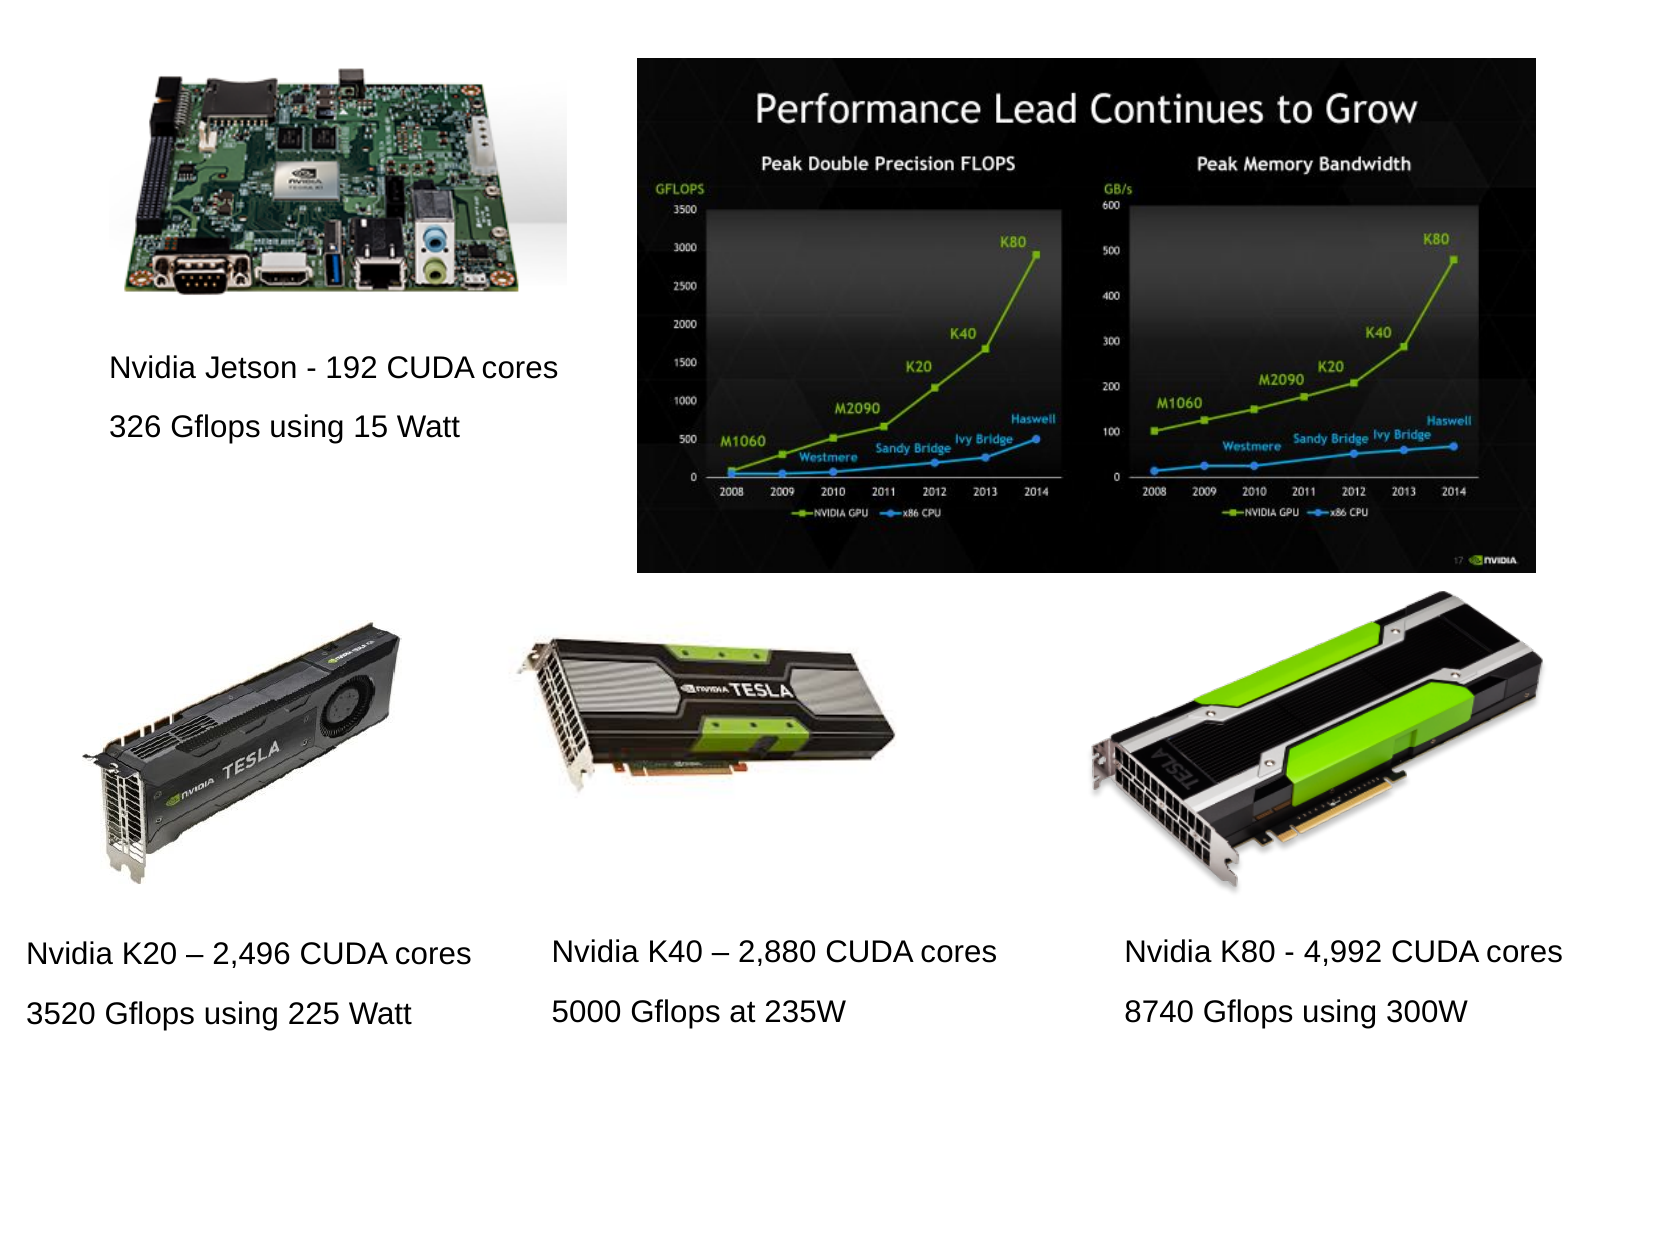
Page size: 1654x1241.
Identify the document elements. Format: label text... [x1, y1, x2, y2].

picture [82, 620, 402, 885]
text_box Nvidia K40 – 2,880 CUDA cores 5000 Gflops at 235W [536, 927, 1046, 1038]
text_box Nvidia K80 - 4,992 CUDA cores 8740 Gflops using 300W [1109, 927, 1583, 1038]
text_box Nvidia Jetson - 192 CUDA cores 326 Gflops using 15 Watt [94, 342, 637, 453]
picture [109, 58, 567, 317]
text_box Nvidia K20 – 2,496 CUDA cores 3520 Gflops using 225 Watt [11, 929, 520, 1040]
picture [484, 58, 1536, 836]
picture [1086, 590, 1548, 898]
